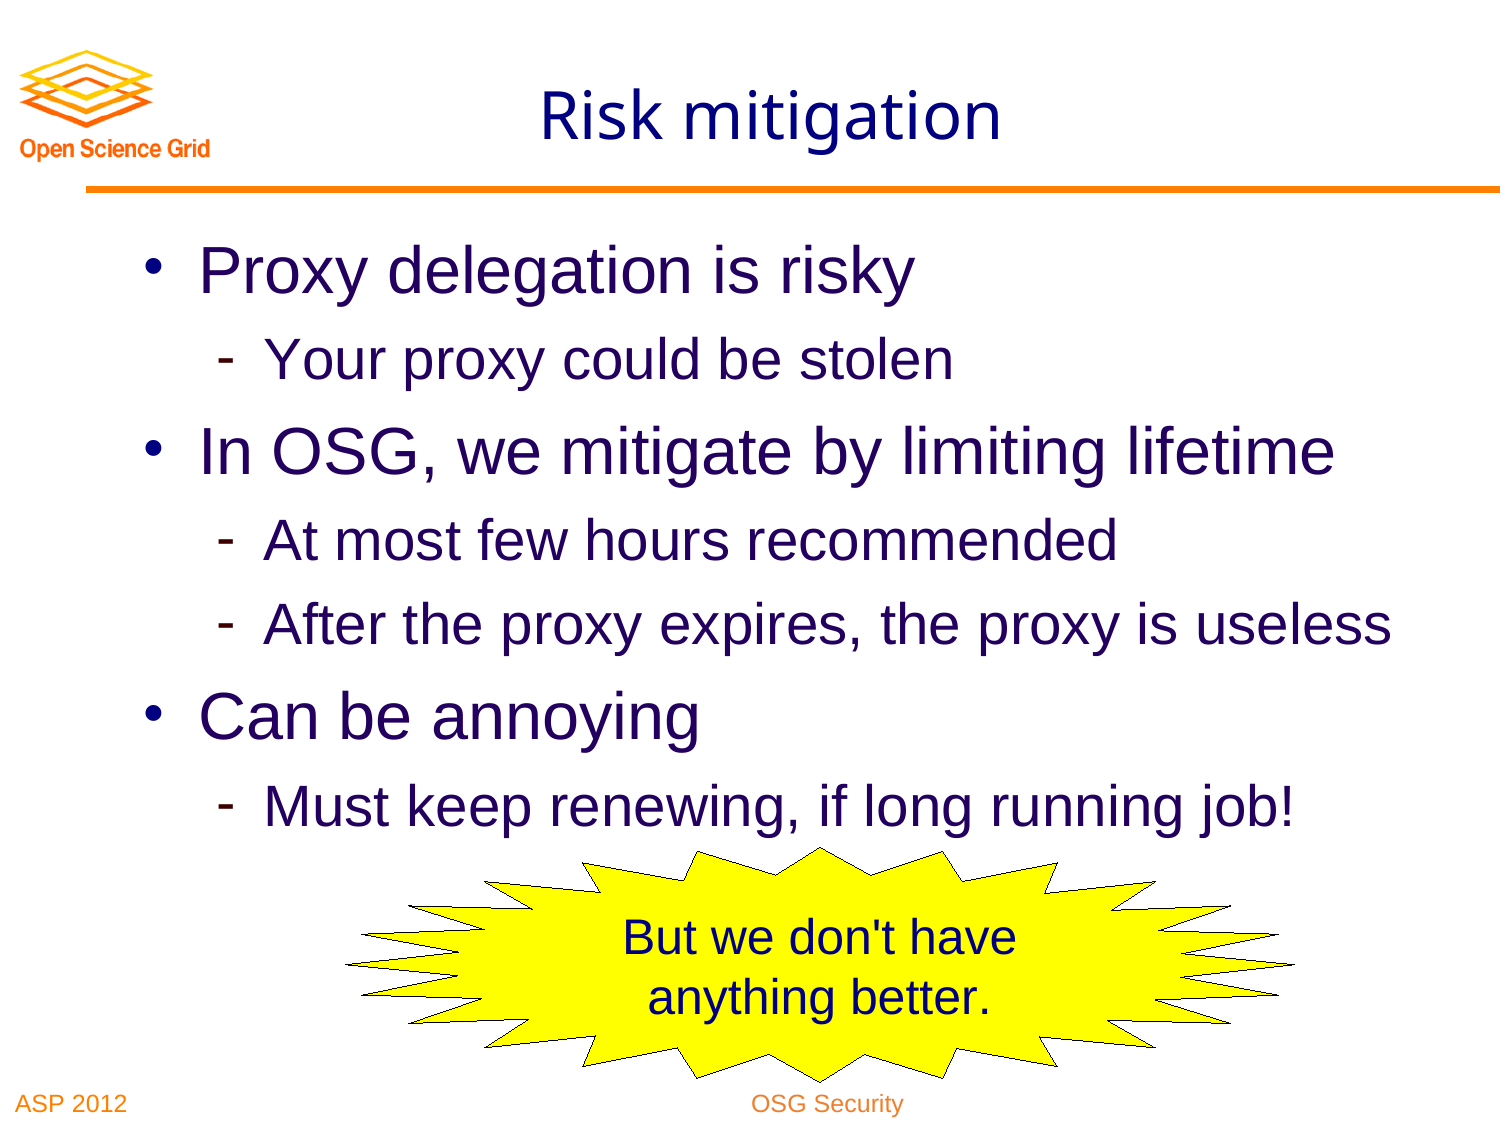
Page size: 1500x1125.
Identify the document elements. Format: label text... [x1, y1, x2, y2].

title Risk mitigation [201, 18, 1342, 207]
picture [0, 27, 201, 179]
list Proxy delegation is risky Your proxy could be stolen In OSG, we mitigate by limiting lifetime At most few hours recommended After the proxy expires, the proxy is useless Can be annoying Must keep renewing, if long running job! [127, 218, 1445, 962]
text_box But we don't have anything better. [345, 847, 1295, 1083]
